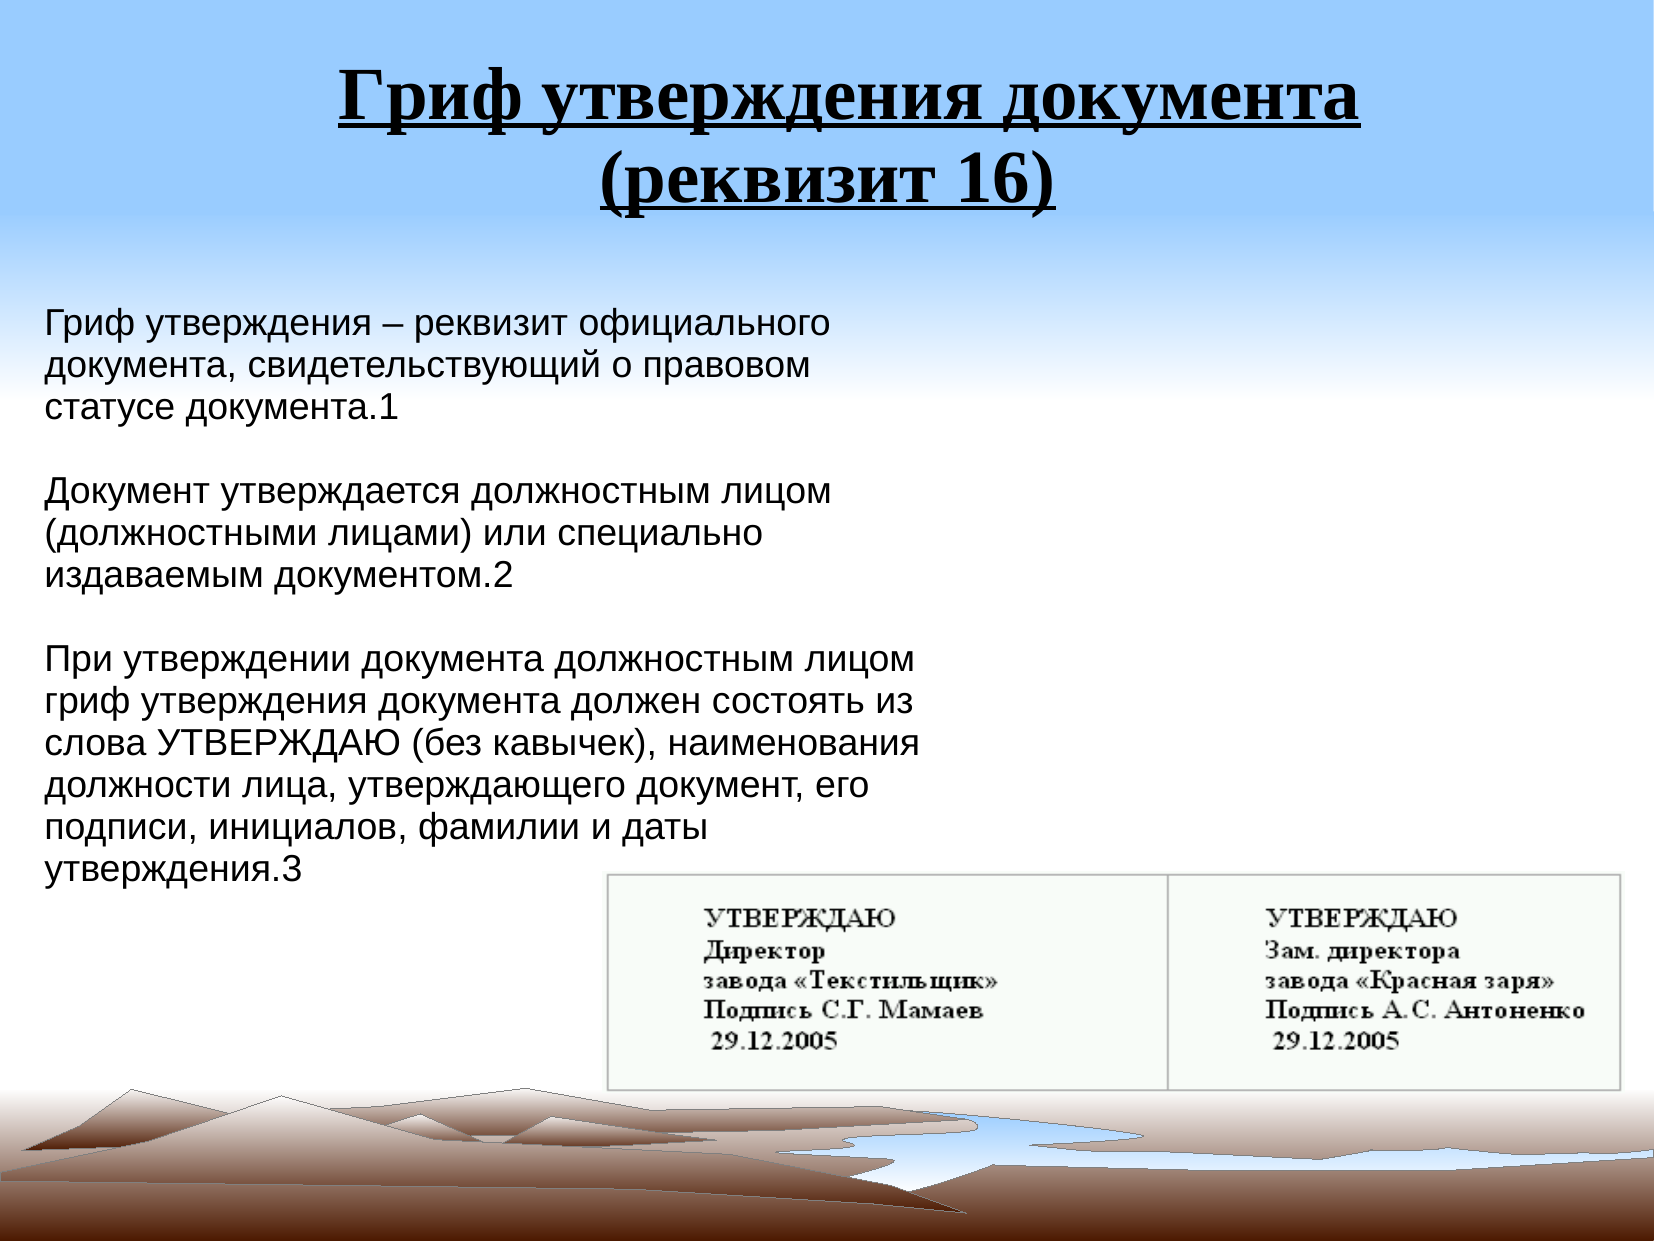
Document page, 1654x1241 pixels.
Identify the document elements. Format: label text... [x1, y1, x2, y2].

picture [602, 871, 1625, 1093]
text_box Гриф утверждения – реквизит официального документа, свидетельствующий о правовом статусе документа.1 Документ утверждается должностным лицом (должностными лицами) или специально издаваемым документом.2 При утверждении документа должностным лицом гриф утверждения документа должен состоять из слова УТВЕРЖДАЮ (без кавычек), наименования должности лица, утверждающего документ, его подписи, инициалов, фамилии и даты утверждения.3 [29, 293, 945, 1034]
title Гриф утверждения документа (реквизит 16) [121, 41, 1534, 229]
